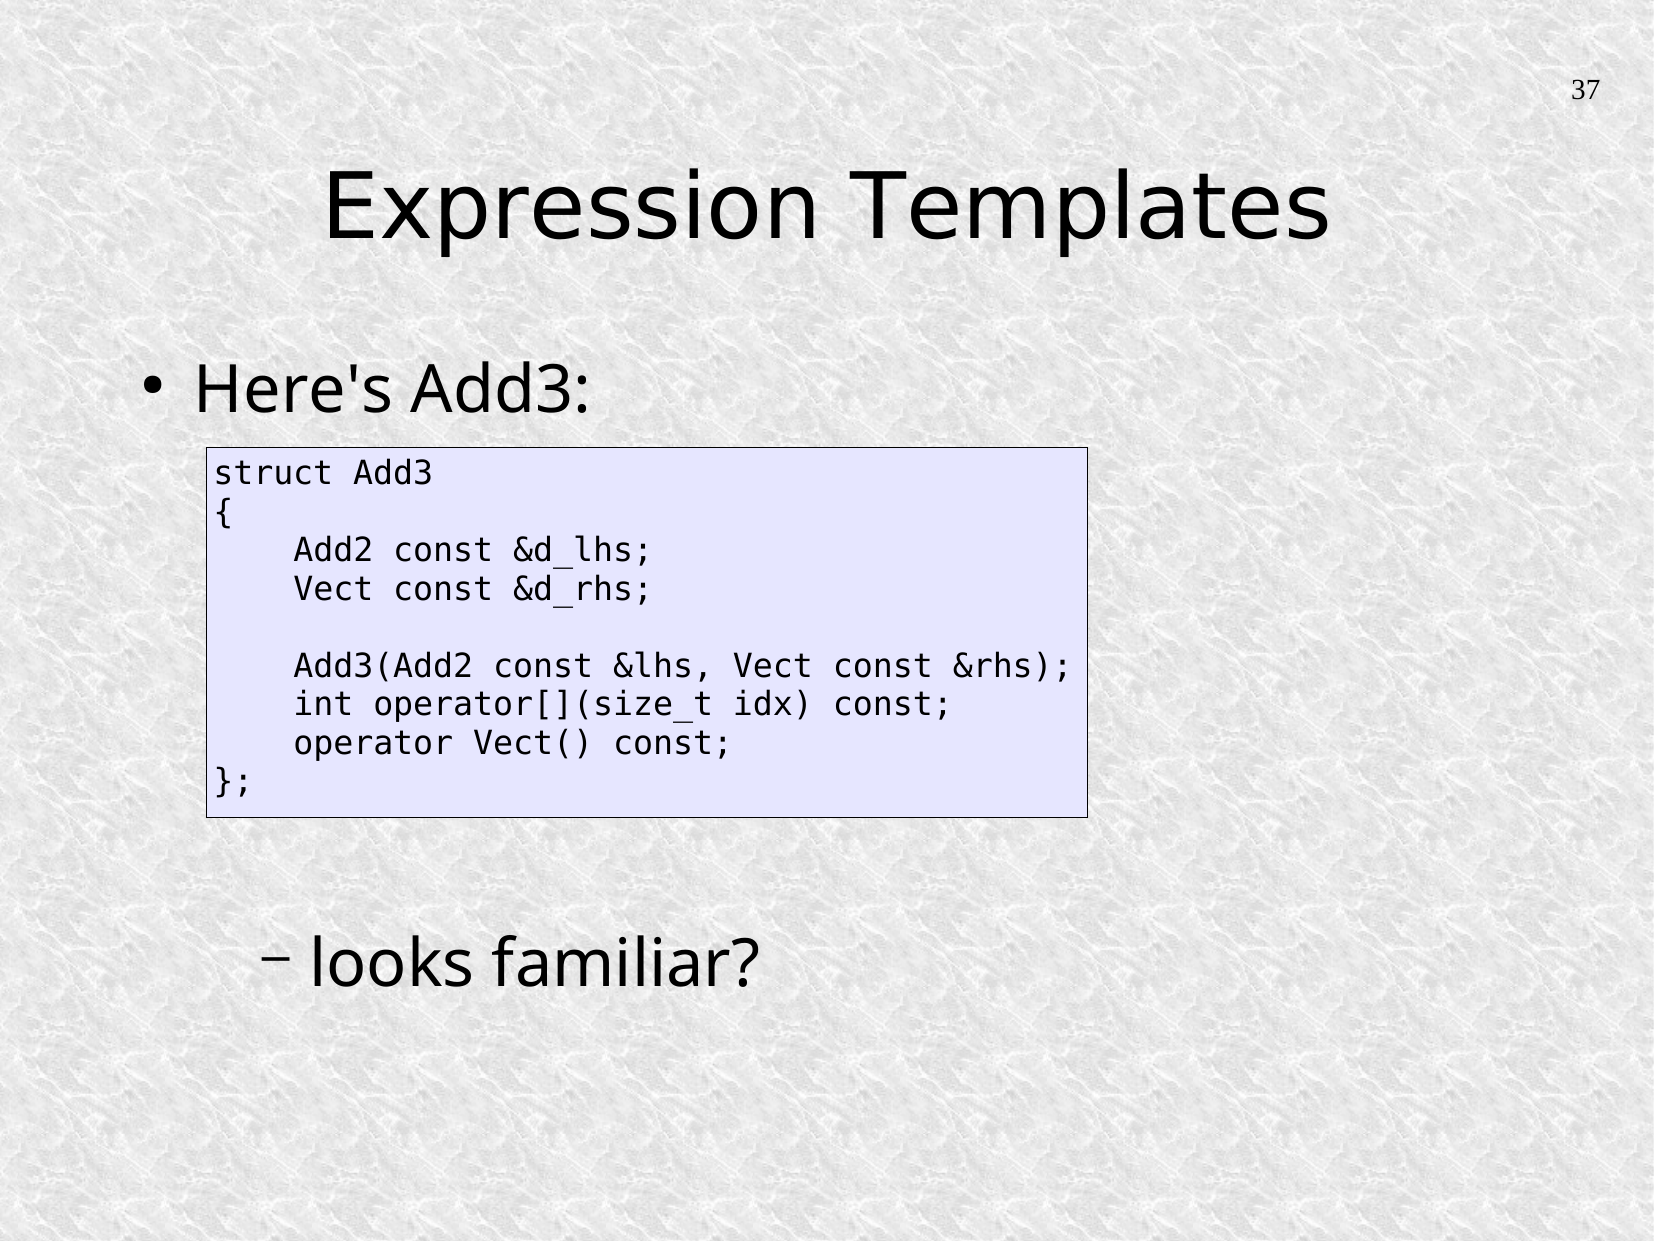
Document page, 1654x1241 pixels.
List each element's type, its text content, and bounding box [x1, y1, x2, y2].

text_box struct Add3 { Add2 const &d_lhs; Vect const &d_rhs; Add3(Add2 const &lhs, Vect const &rhs); int operator[](size_t idx) const; operator Vect() const; }; [213, 453, 1074, 840]
title Expression Templates [121, 102, 1534, 310]
list Here's Add3: looks familiar? [123, 341, 1536, 1241]
picture [0, 0, 1654, 1241]
text_box [206, 447, 1088, 818]
